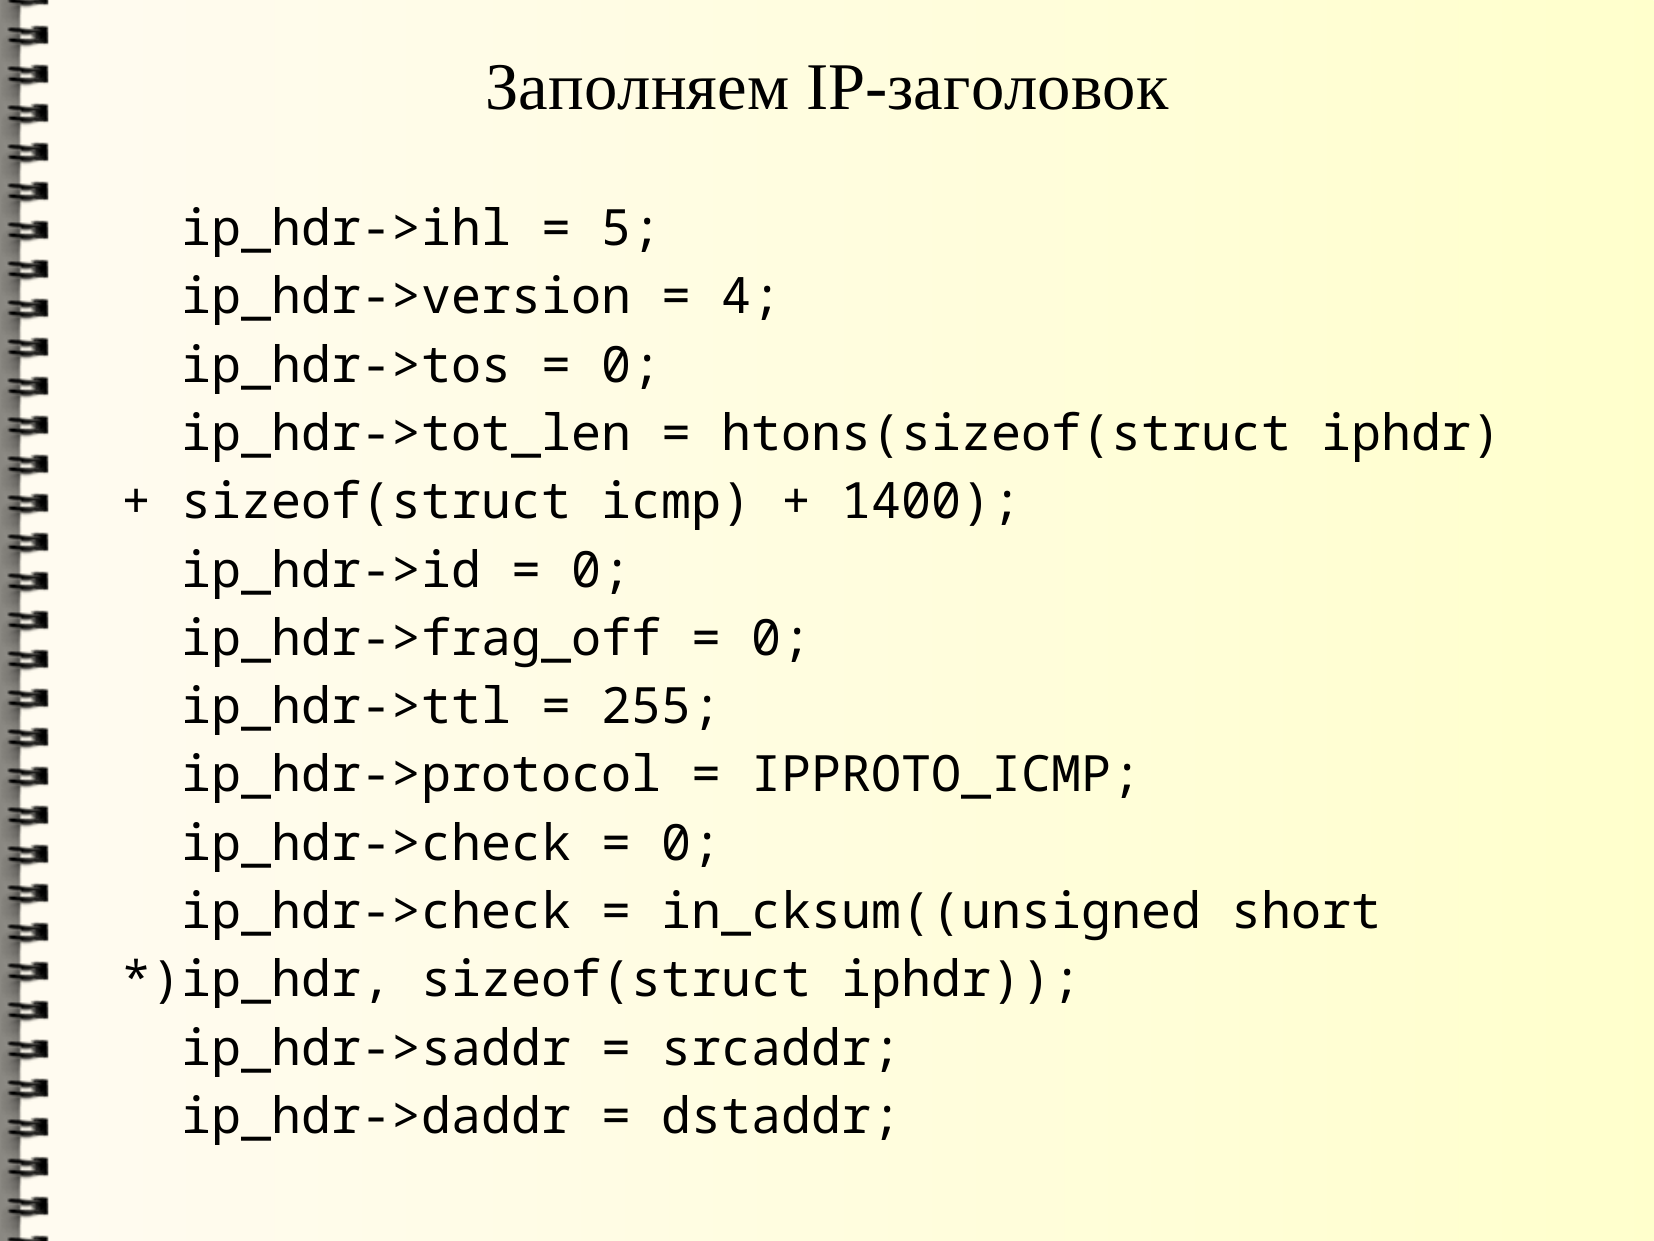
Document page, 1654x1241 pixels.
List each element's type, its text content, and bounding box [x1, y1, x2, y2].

subtitle Заполняем IP-заголовок ip_hdr->ihl = 5; ip_hdr->version = 4; ip_hdr->tos = 0; ip_hdr->tot_len = htons(sizeof(struct iphdr) + sizeof(struct icmp) + 1400); ip_hdr->id = 0; ip_hdr->frag_off = 0; ip_hdr->ttl = 255; ip_hdr->protocol = IPPROTO_ICMP; ip_hdr->check = 0; ip_hdr->check = in_cksum((unsigned short *)ip_hdr, sizeof(struct iphdr)); ip_hdr->saddr = srcaddr; ip_hdr->daddr = dstaddr; [121, 110, 1534, 1156]
picture [0, 0, 1654, 1241]
